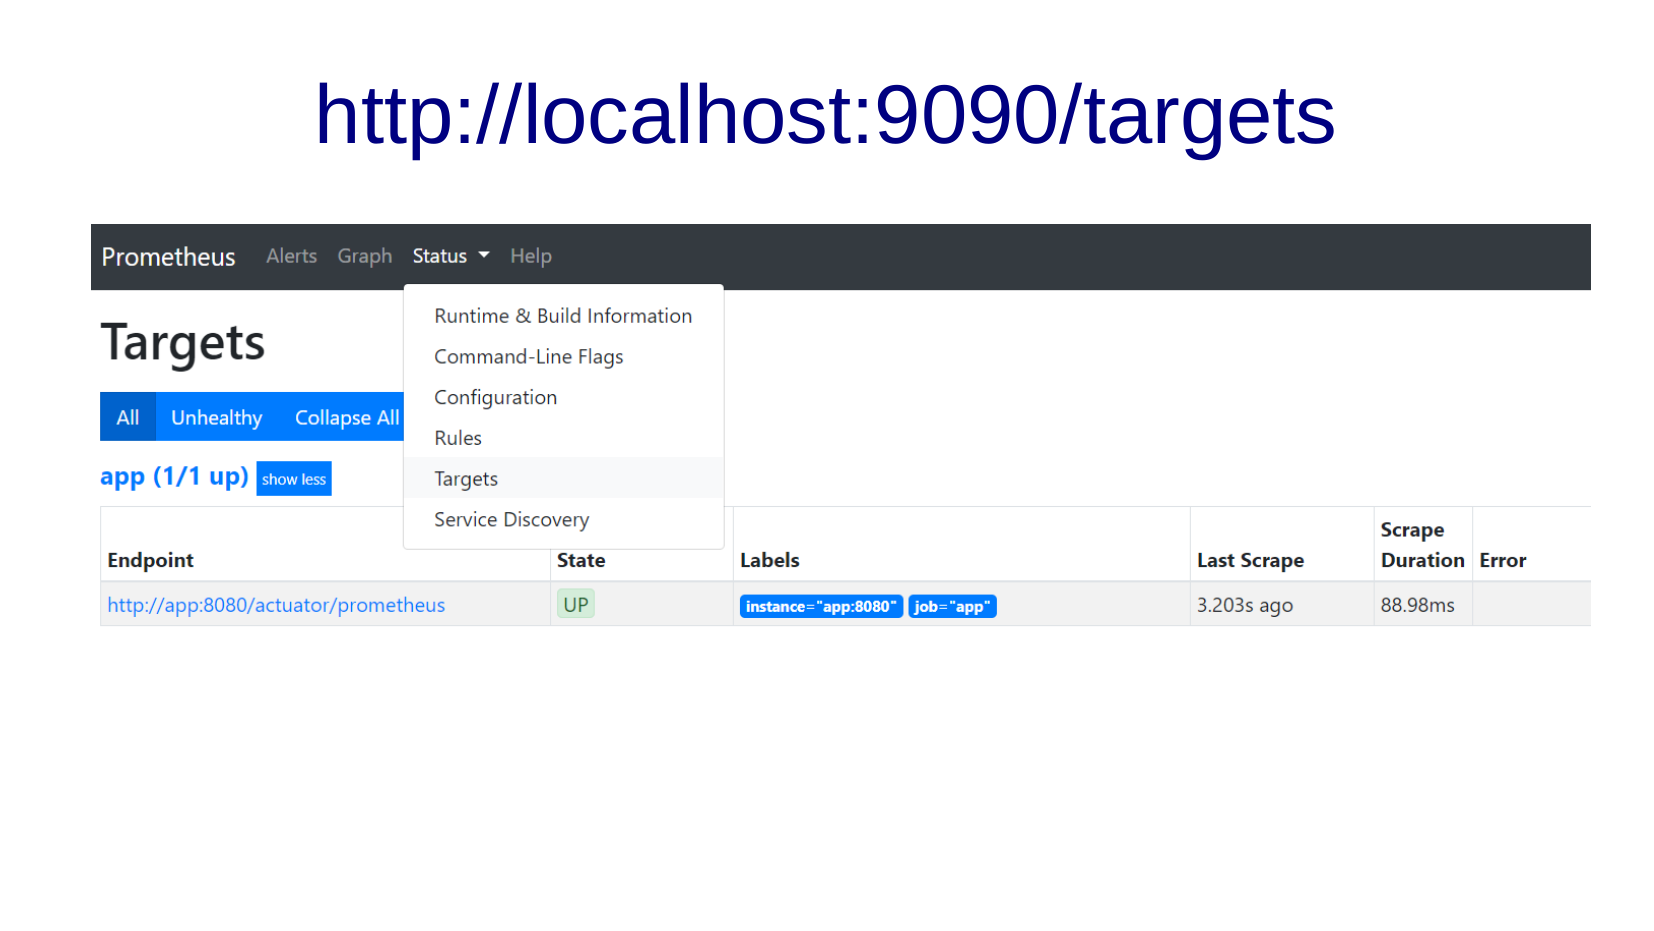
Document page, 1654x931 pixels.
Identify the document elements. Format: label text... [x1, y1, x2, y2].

title http://localhost:9090/targets [82, 37, 1571, 193]
picture [91, 224, 1591, 674]
